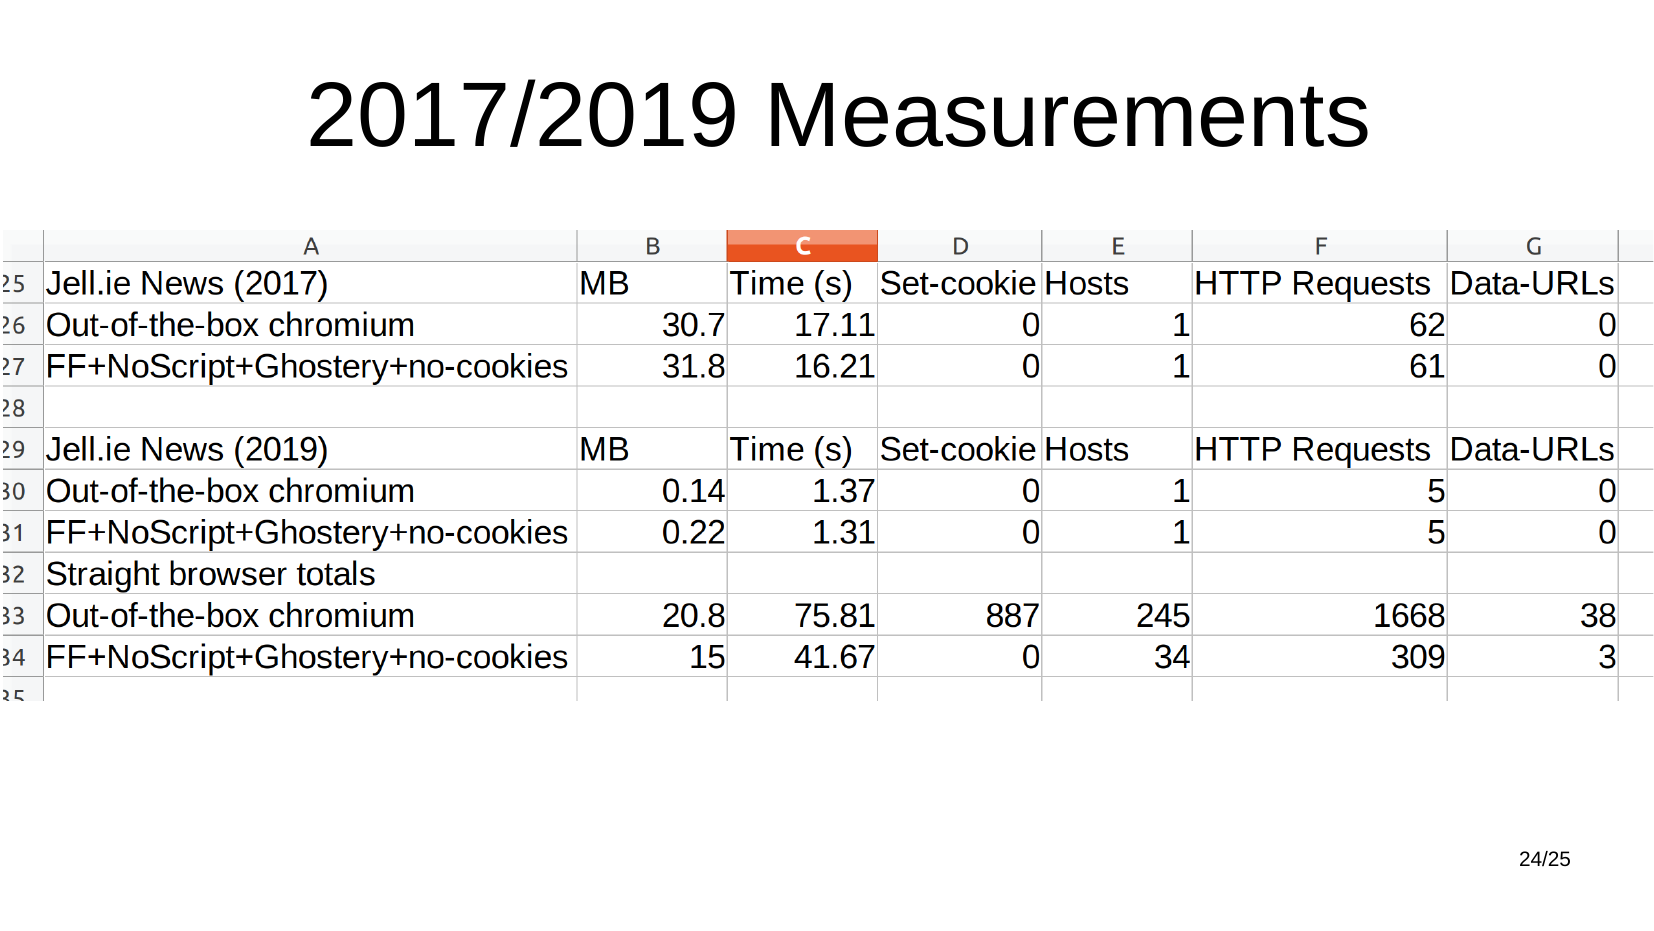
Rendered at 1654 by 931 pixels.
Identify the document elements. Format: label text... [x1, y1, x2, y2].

picture [3, 230, 1654, 701]
title 2017/2019 Measurements [82, 37, 1571, 193]
